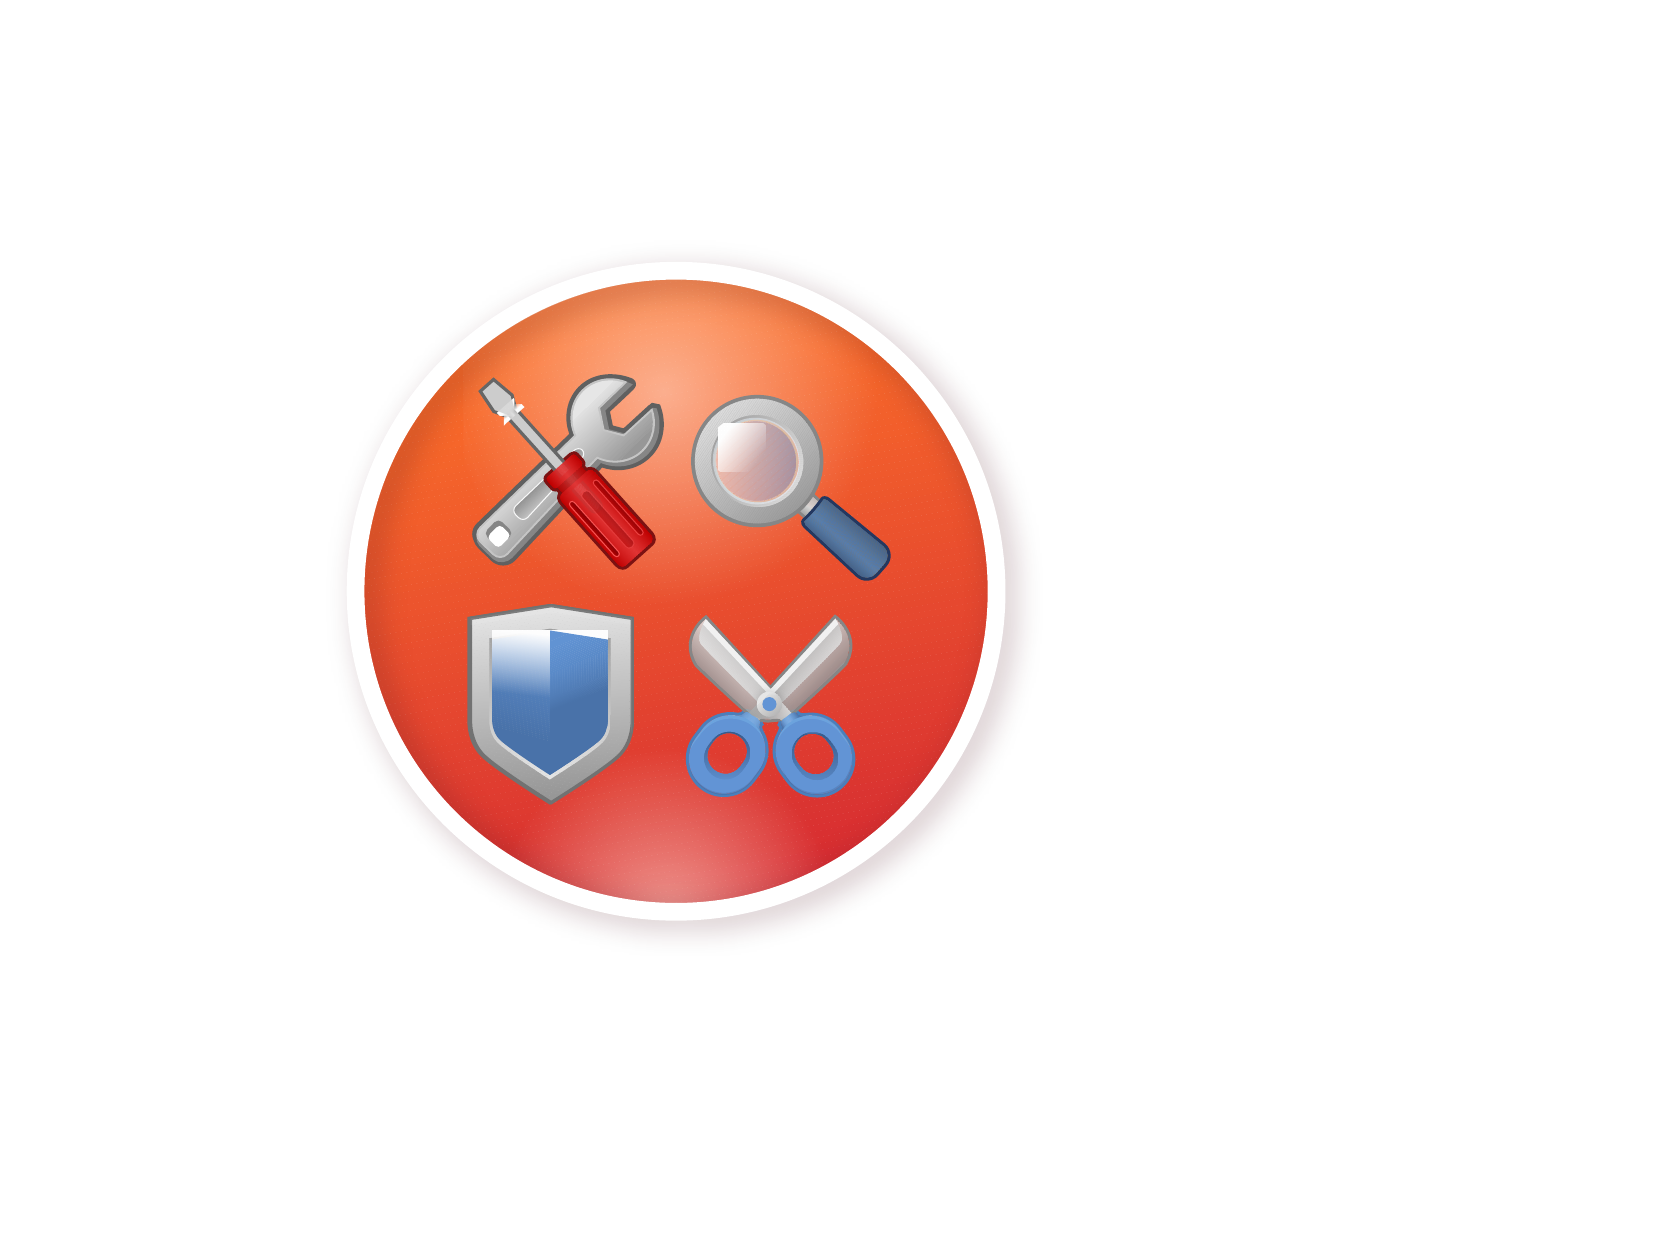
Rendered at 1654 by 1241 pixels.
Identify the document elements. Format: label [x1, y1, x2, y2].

picture [312, 200, 1063, 974]
